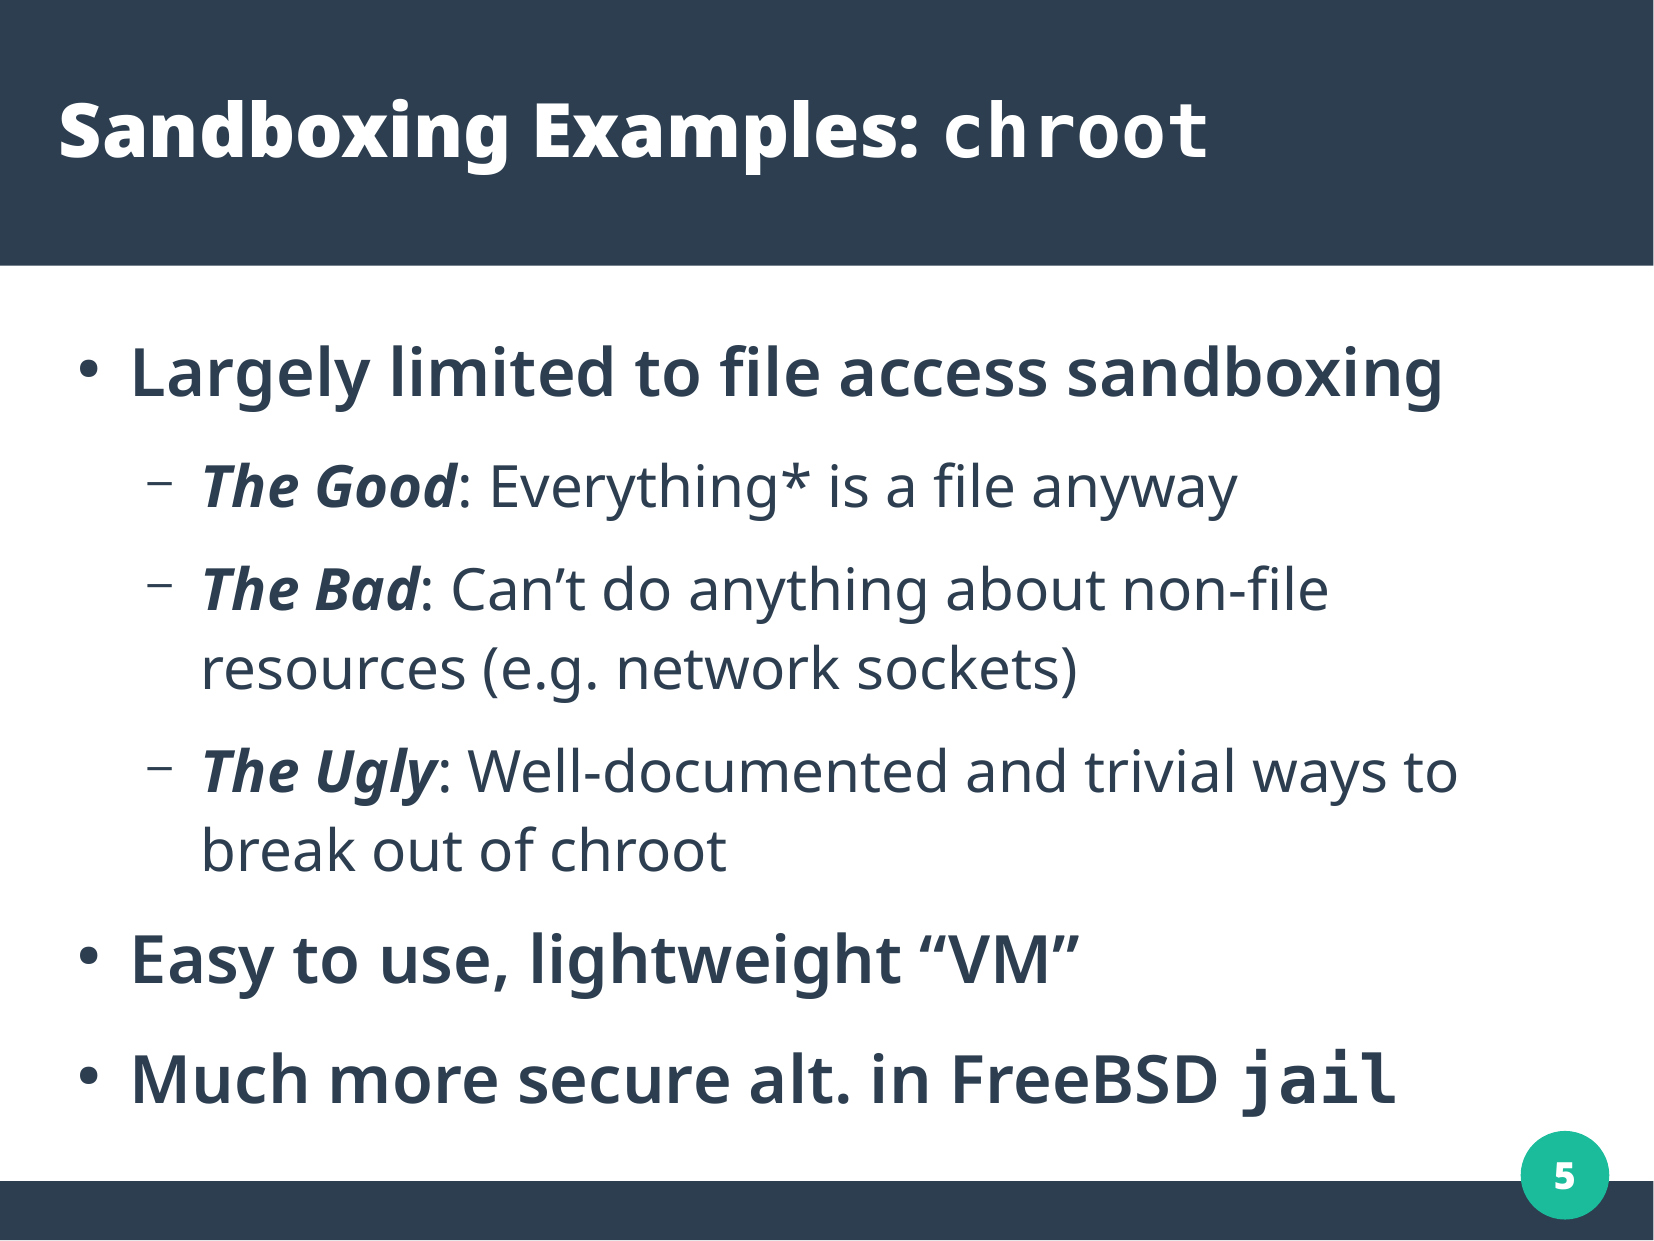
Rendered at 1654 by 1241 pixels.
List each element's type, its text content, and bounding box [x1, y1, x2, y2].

title Sandboxing Examples: chroot [59, 49, 1595, 207]
list Largely limited to file access sandboxing The Good: Everything* is a file anyway The Bad: Can’t do anything about non-file resources (e.g. network sockets) The Ugly: Well-documented and trivial ways to break out of chroot Easy to use, lightweight “VM” Much more secure alt. in FreeBSD jail [59, 324, 1595, 1152]
